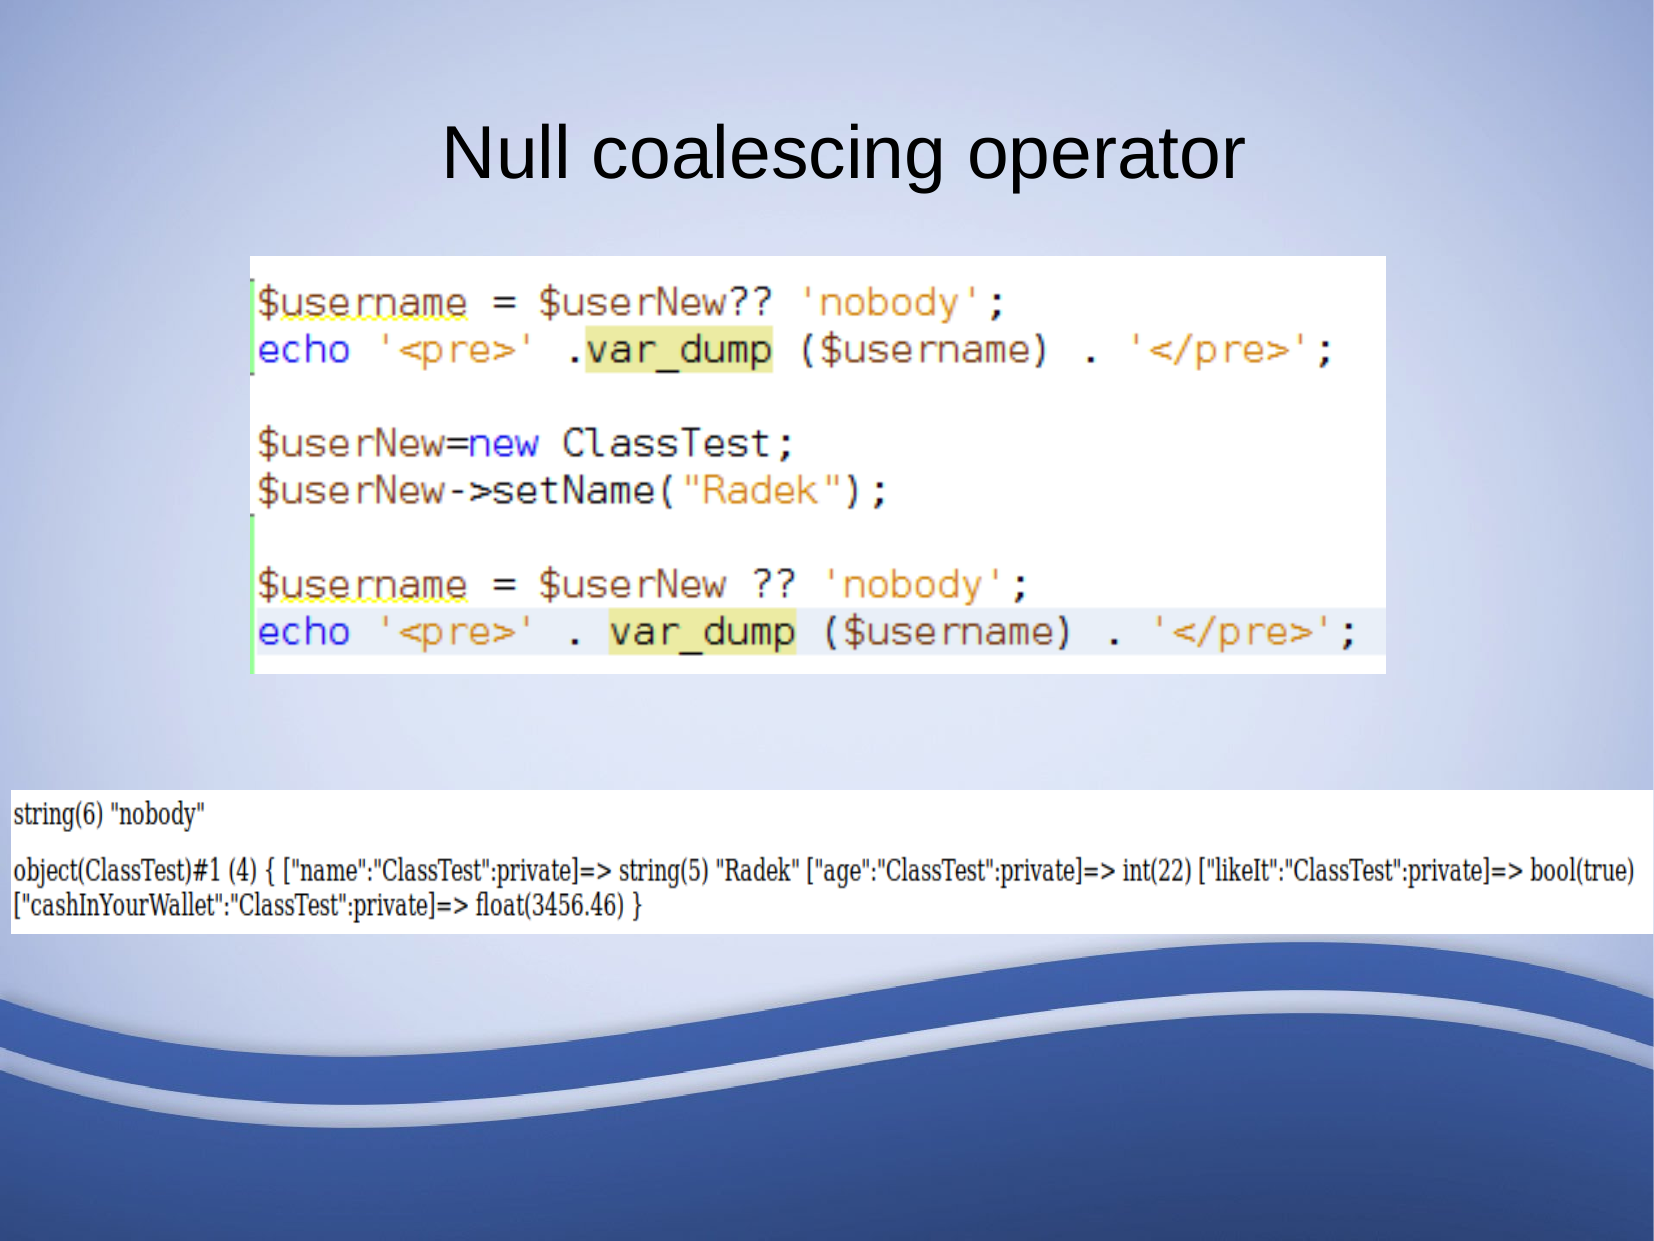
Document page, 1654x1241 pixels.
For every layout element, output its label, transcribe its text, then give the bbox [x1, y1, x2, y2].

title Null coalescing operator [82, 49, 1571, 257]
picture [0, 0, 1654, 1241]
